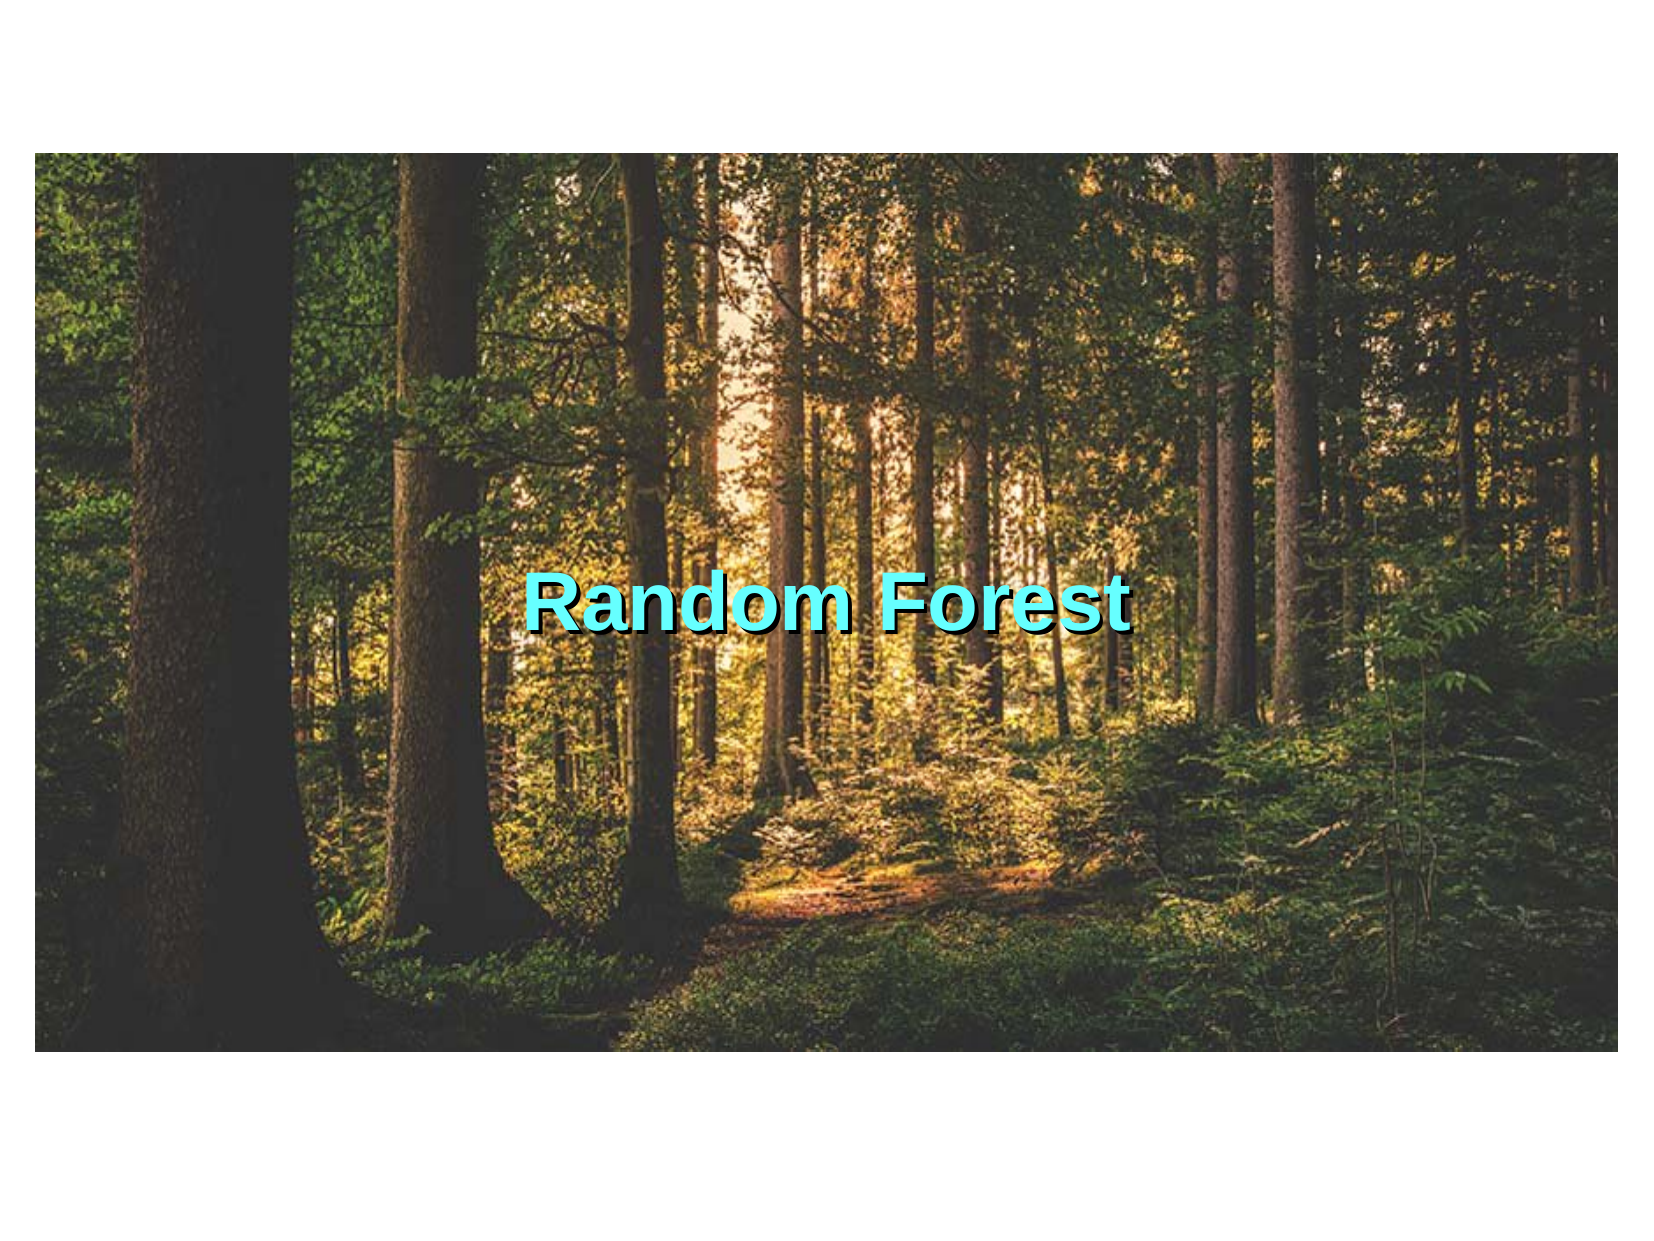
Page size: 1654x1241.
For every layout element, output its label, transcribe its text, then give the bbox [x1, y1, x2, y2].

title Random Forest [82, 555, 1571, 649]
picture [35, 153, 1619, 1052]
